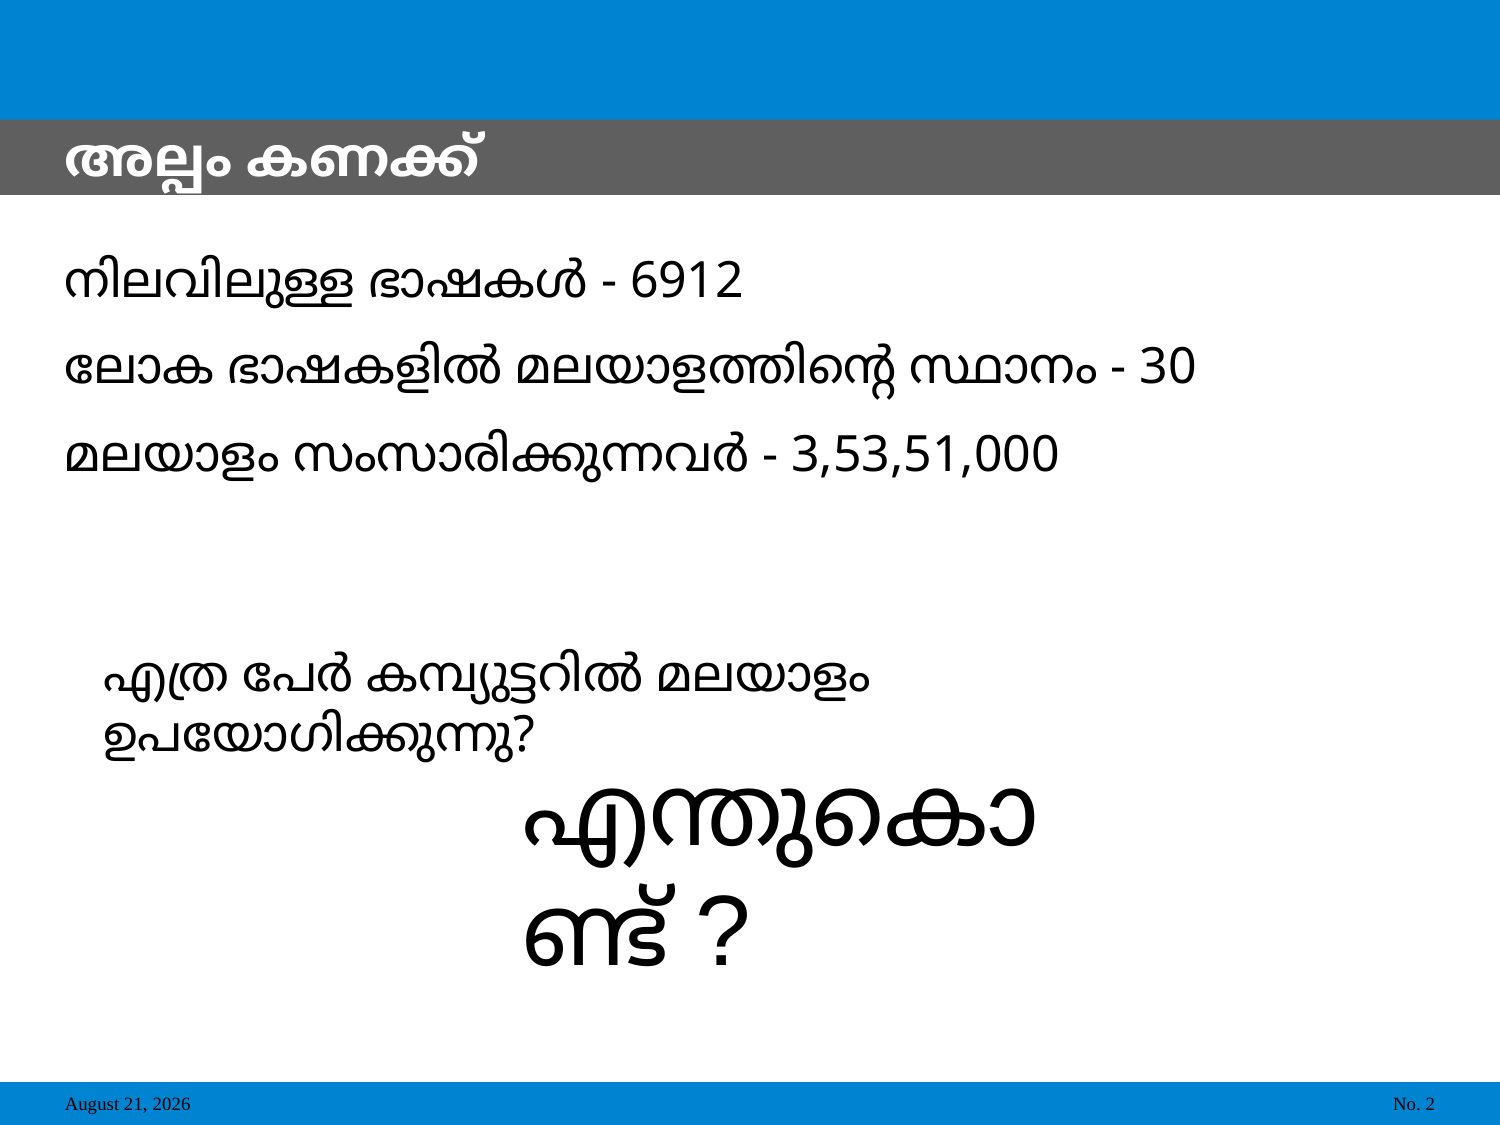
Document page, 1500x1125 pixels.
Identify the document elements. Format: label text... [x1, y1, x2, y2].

title അല്പം കണക്ക് [64, 129, 1436, 196]
list നിലവിലുള്ള ഭാഷകള്‍ - 6912 ലോക ഭാഷകളില്‍ മലയാളത്തിന്റെ സ്ഥാനം - 30 മലയാളം സംസാരിക്കുന്നവര്‍ - 3,53,51,000 [64, 243, 1436, 447]
text_box എത്ര പേര്‍ കമ്പ്യുട്ടറില്‍ മലയാളം ഉപയോഗിക്കുന്നു? [88, 633, 1297, 709]
text_box എന്തുകൊണ്ട് ? [507, 738, 1152, 873]
